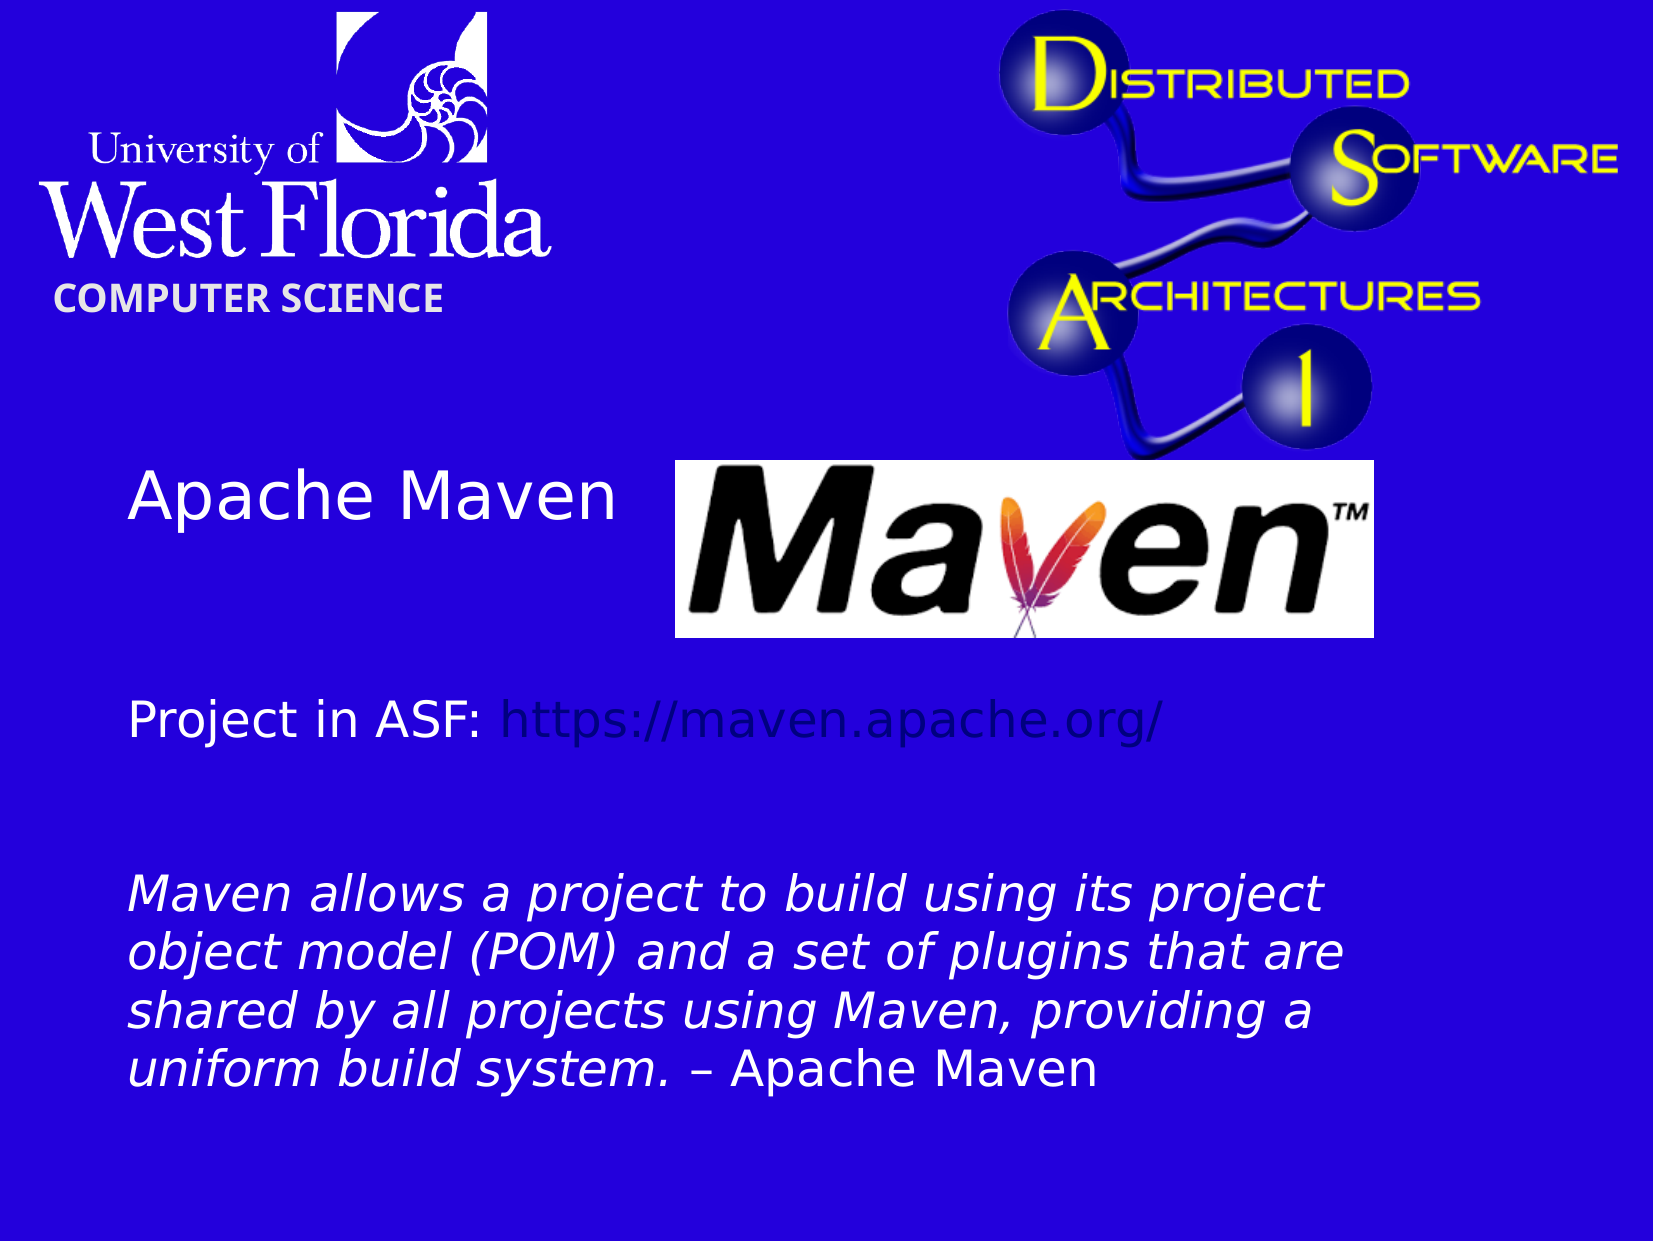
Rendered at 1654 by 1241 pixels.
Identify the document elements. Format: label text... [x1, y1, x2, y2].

text_box Apache Maven Project in ASF: https://maven.apache.org/ Maven allows a project to build using its project object model (POM) and a set of plugins that are shared by all projects using Maven, providing a uniform build system. – Apache Maven [112, 450, 1426, 1241]
picture [910, 0, 1653, 506]
picture [37, 0, 559, 262]
picture [675, 460, 1374, 638]
text_box COMPUTER SCIENCE [37, 262, 563, 325]
